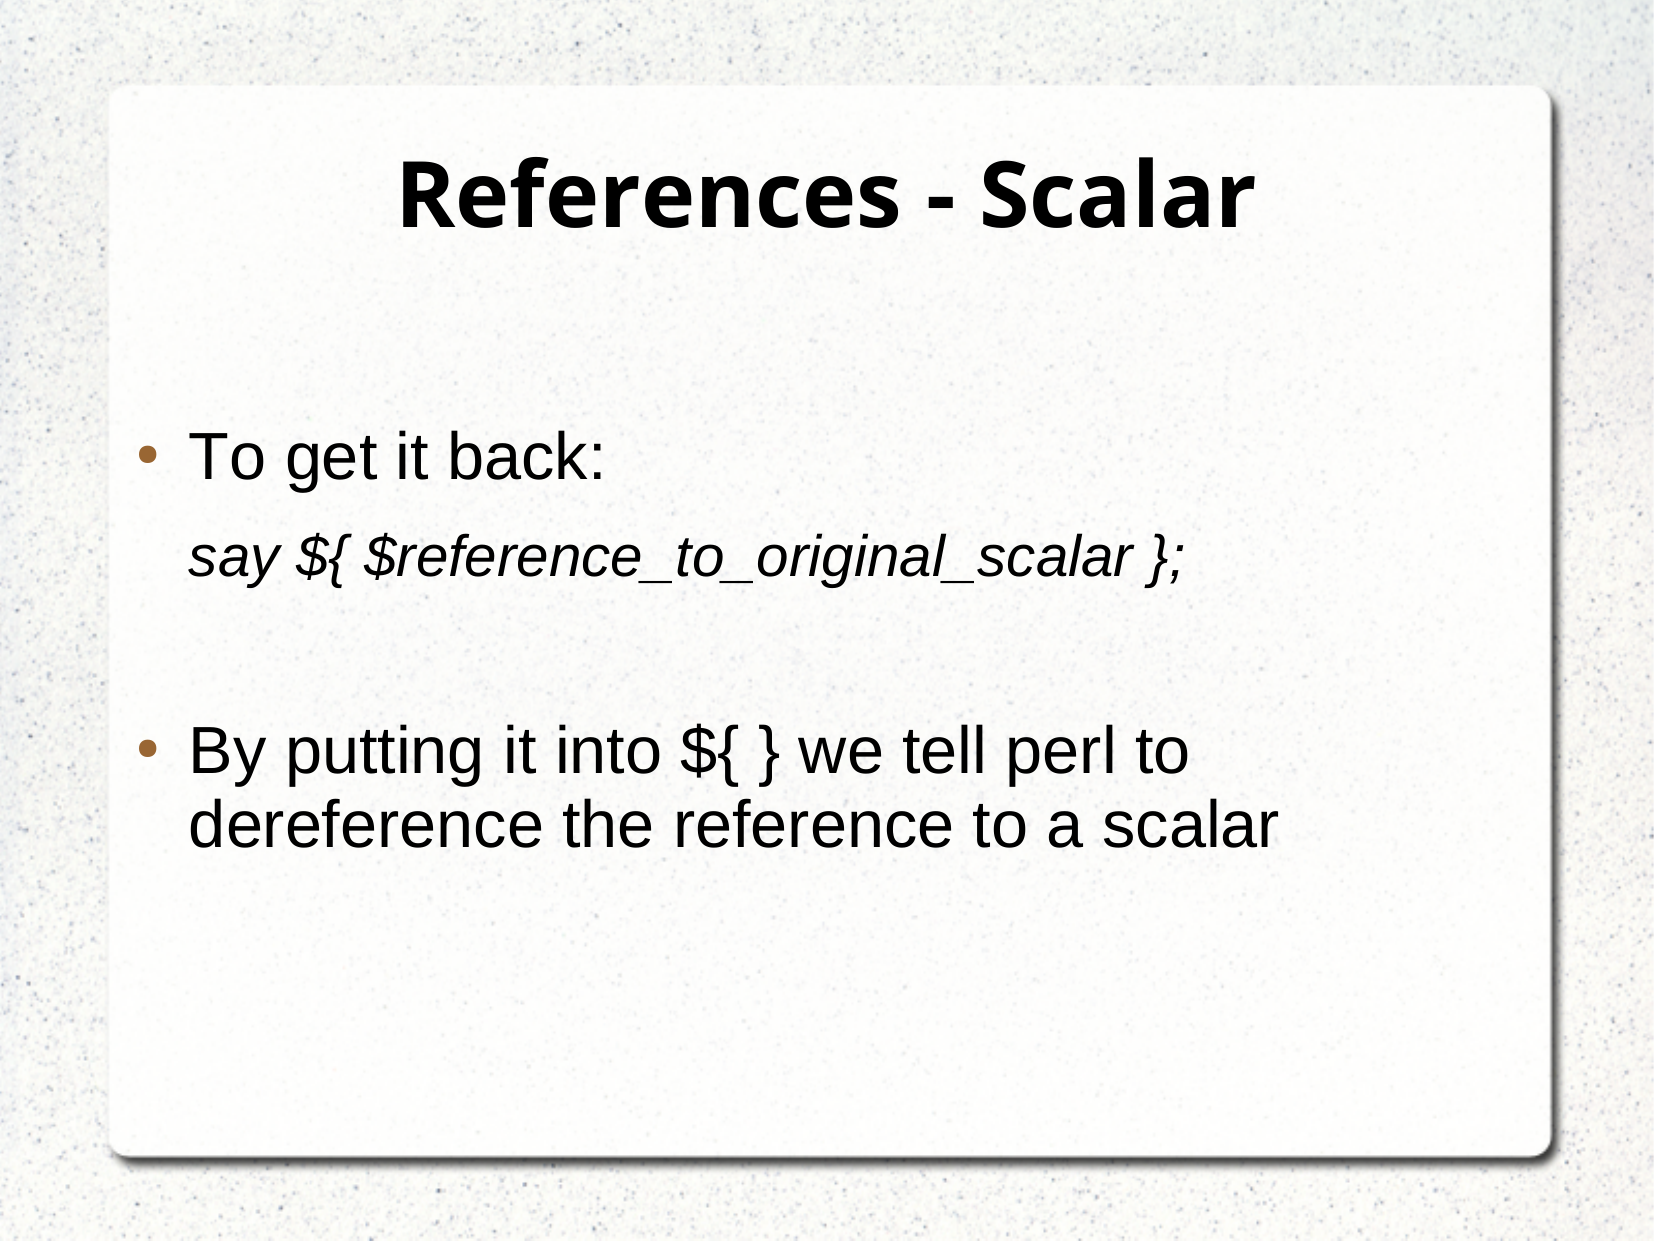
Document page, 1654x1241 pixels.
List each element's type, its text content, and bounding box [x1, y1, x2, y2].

title References - Scalar [118, 88, 1536, 296]
picture [0, 0, 1654, 1241]
list To get it back: say ${ $reference_to_original_scalar }; By putting it into ${ } we tell perl to dereference the reference to a scalar [118, 324, 1506, 1063]
